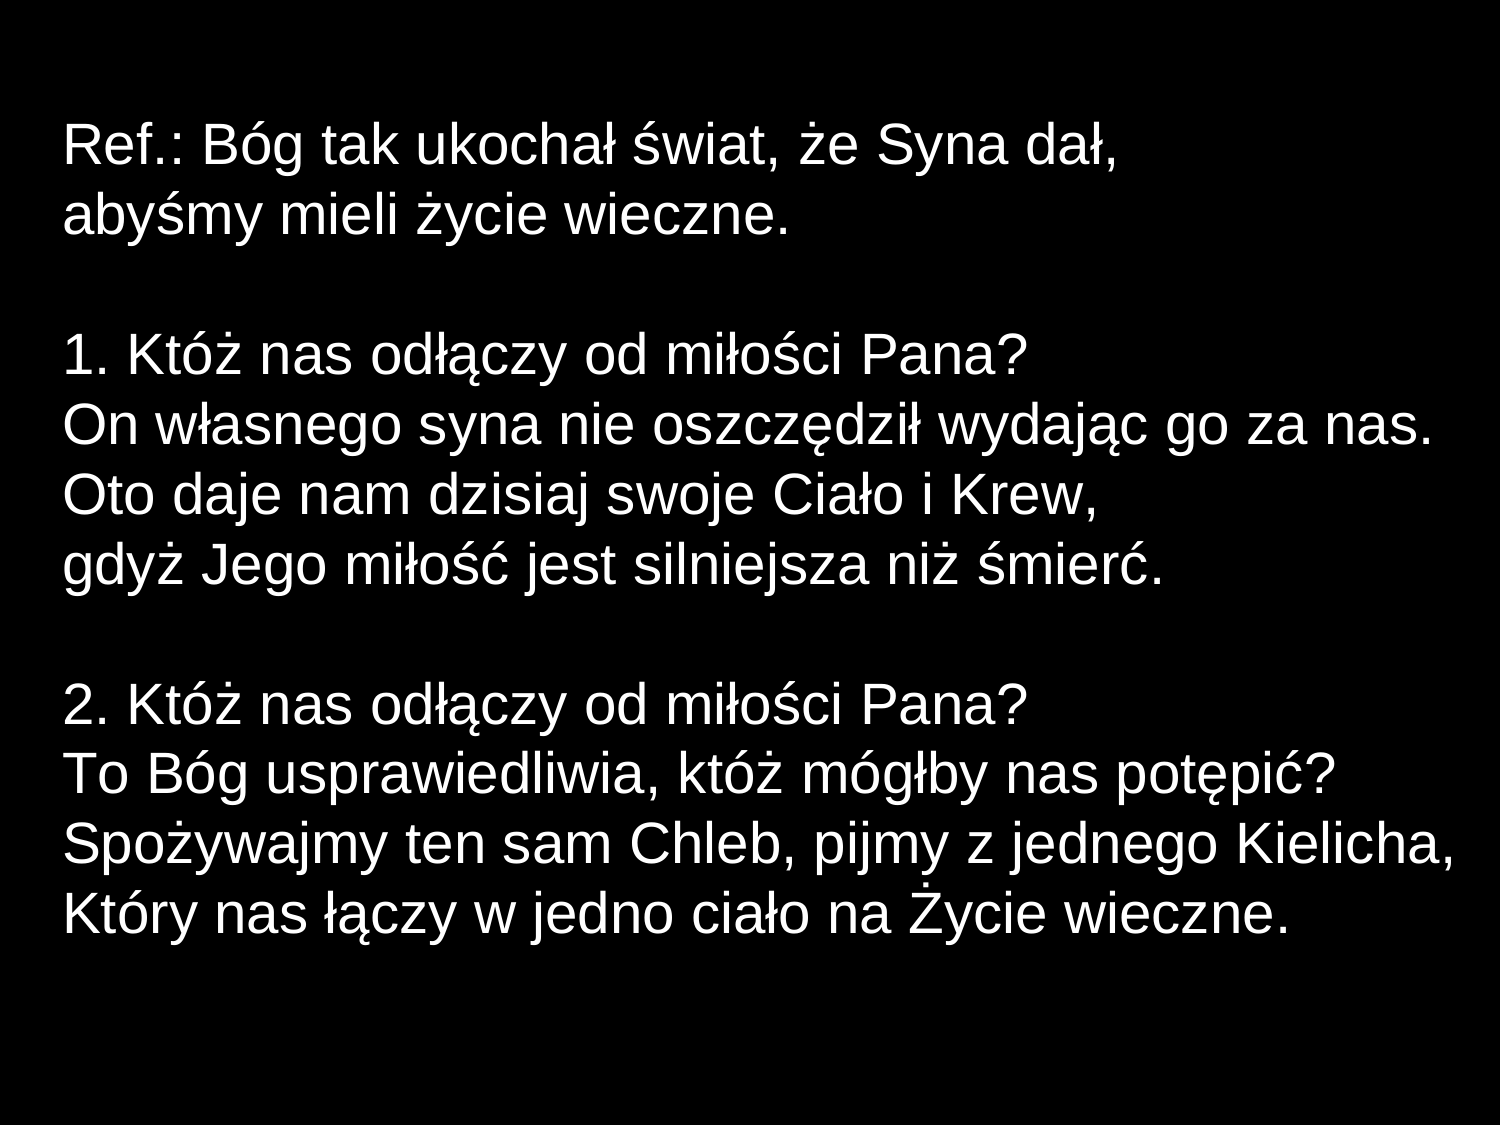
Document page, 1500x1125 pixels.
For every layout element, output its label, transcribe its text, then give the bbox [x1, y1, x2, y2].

text_box ﻿Ref.: Bóg tak ukochał świat, że Syna dał, abyśmy mieli życie wieczne. 1. Któż nas odłączy od miłości Pana? On własnego syna nie oszczędził wydając go za nas. Oto daje nam dzisiaj swoje Ciało i Krew, gdyż Jego miłość jest silniejsza niż śmierć. 2. Któż nas odłączy od miłości Pana? To Bóg usprawiedliwia, któż mógłby nas potępić? Spożywajmy ten sam Chleb, pijmy z jednego Kielicha, Który nas łączy w jedno ciało na Życie wieczne. [47, 98, 1500, 954]
